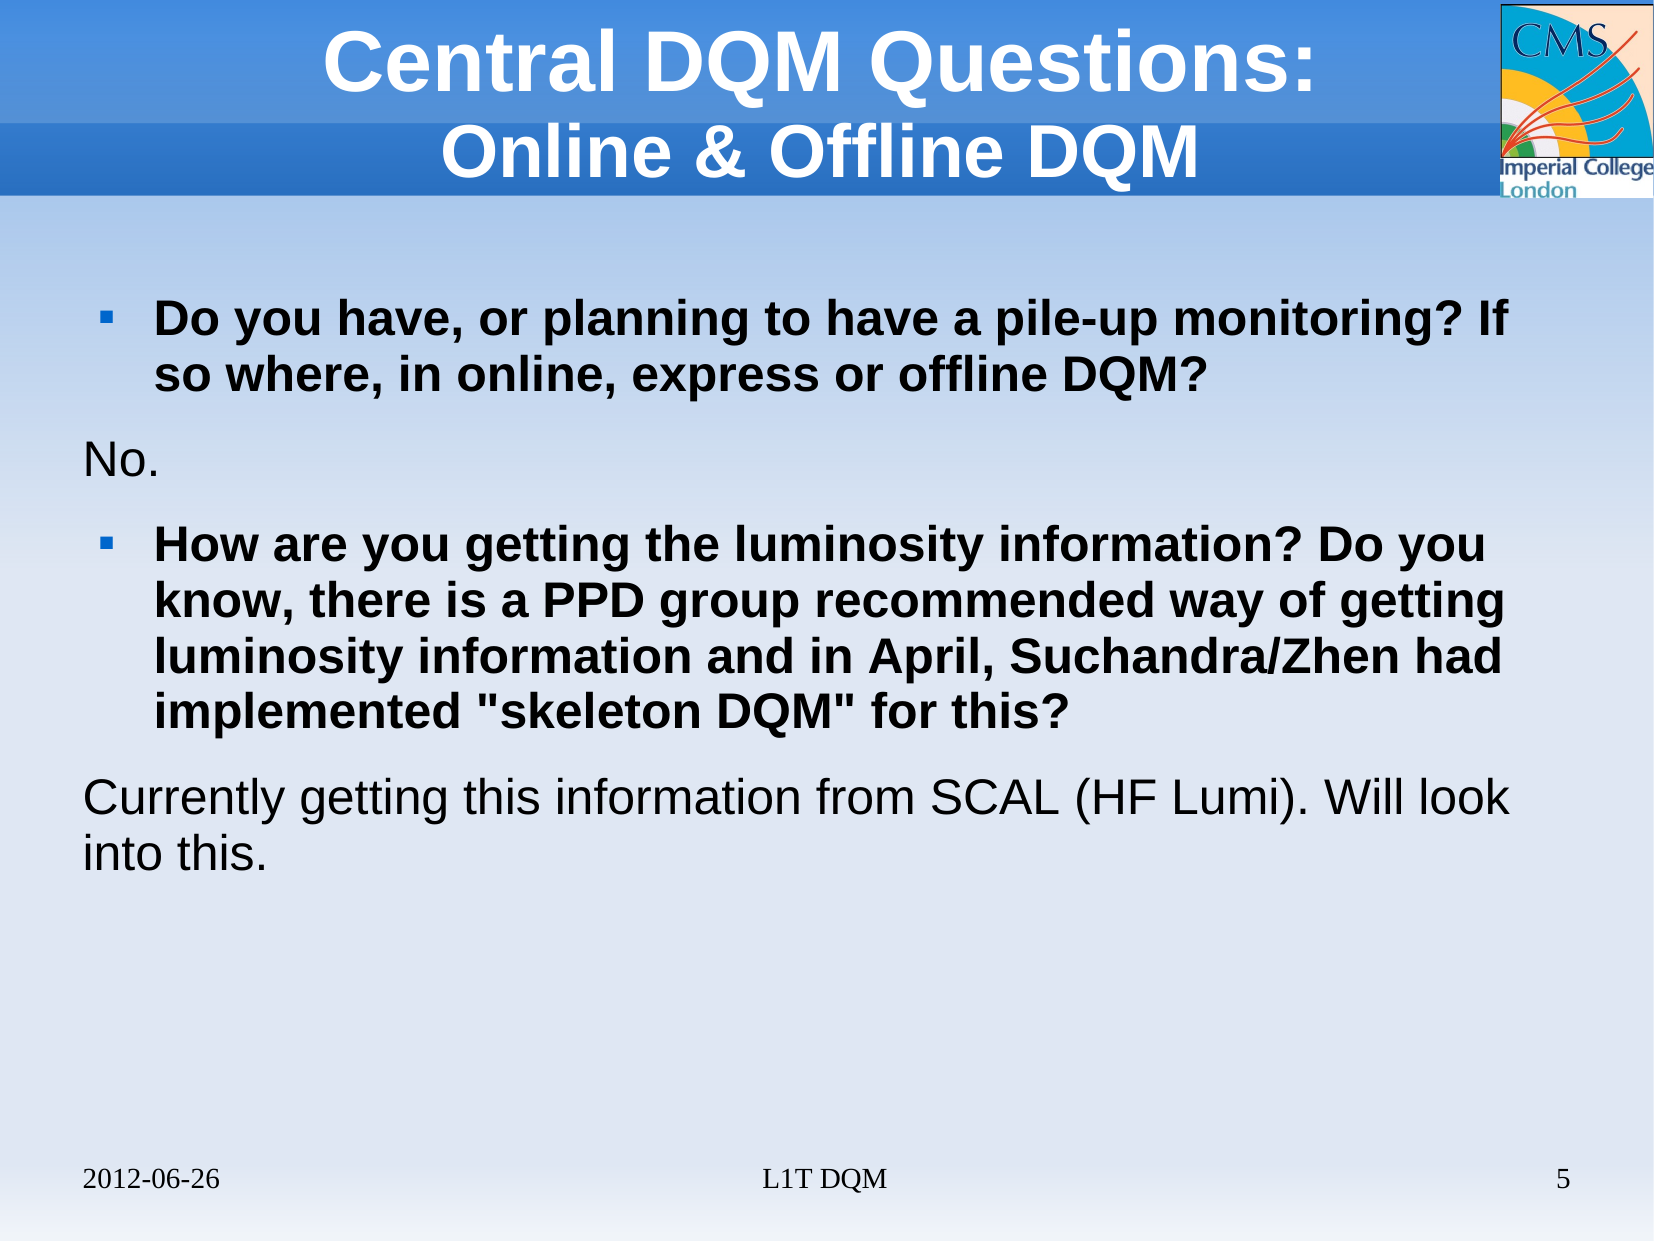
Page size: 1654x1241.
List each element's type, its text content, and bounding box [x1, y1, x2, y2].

list Do you have, or planning to have a pile-up monitoring? If so where, in online, express or offline DQM? No. How are you getting the luminosity information? Do you know, there is a PPD group recommended way of getting luminosity information and in April, Suchandra/Zhen had implemented "skeleton DQM" for this? Currently getting this information from SCAL (HF Lumi). Will look into this. [82, 290, 1571, 1109]
title Central DQM Questions: Online & Offline DQM [76, 0, 1565, 208]
picture [0, 0, 1654, 1241]
